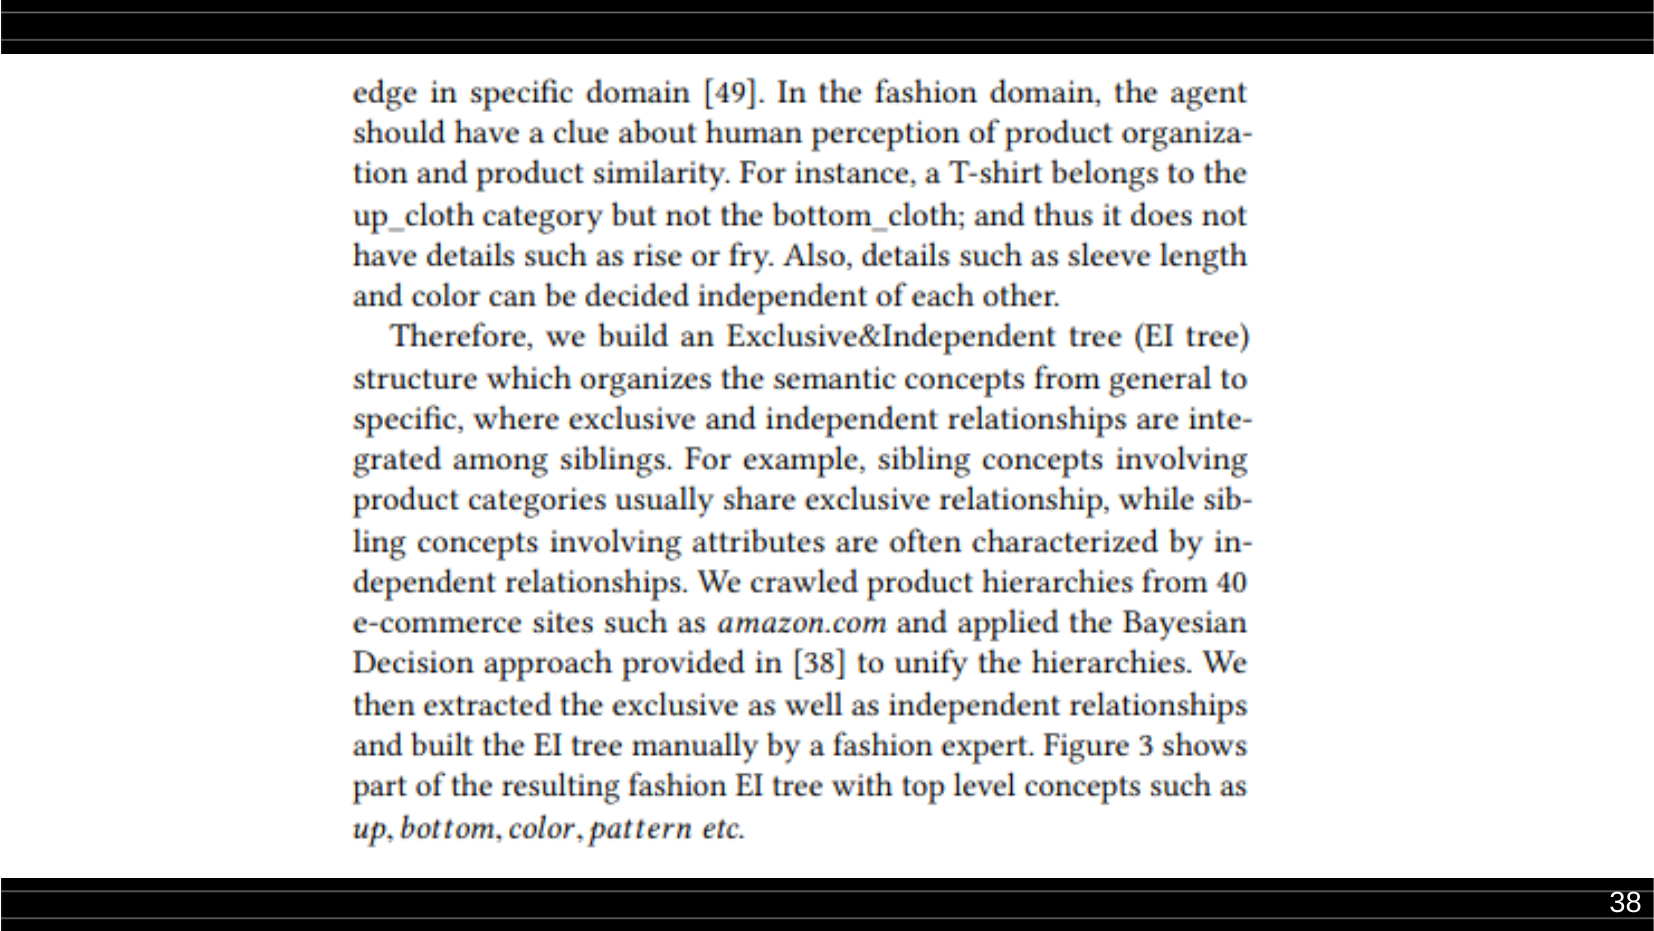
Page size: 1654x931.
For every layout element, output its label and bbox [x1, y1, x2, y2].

picture [345, 74, 1306, 850]
picture [1, 878, 1654, 931]
picture [1, 0, 1654, 54]
